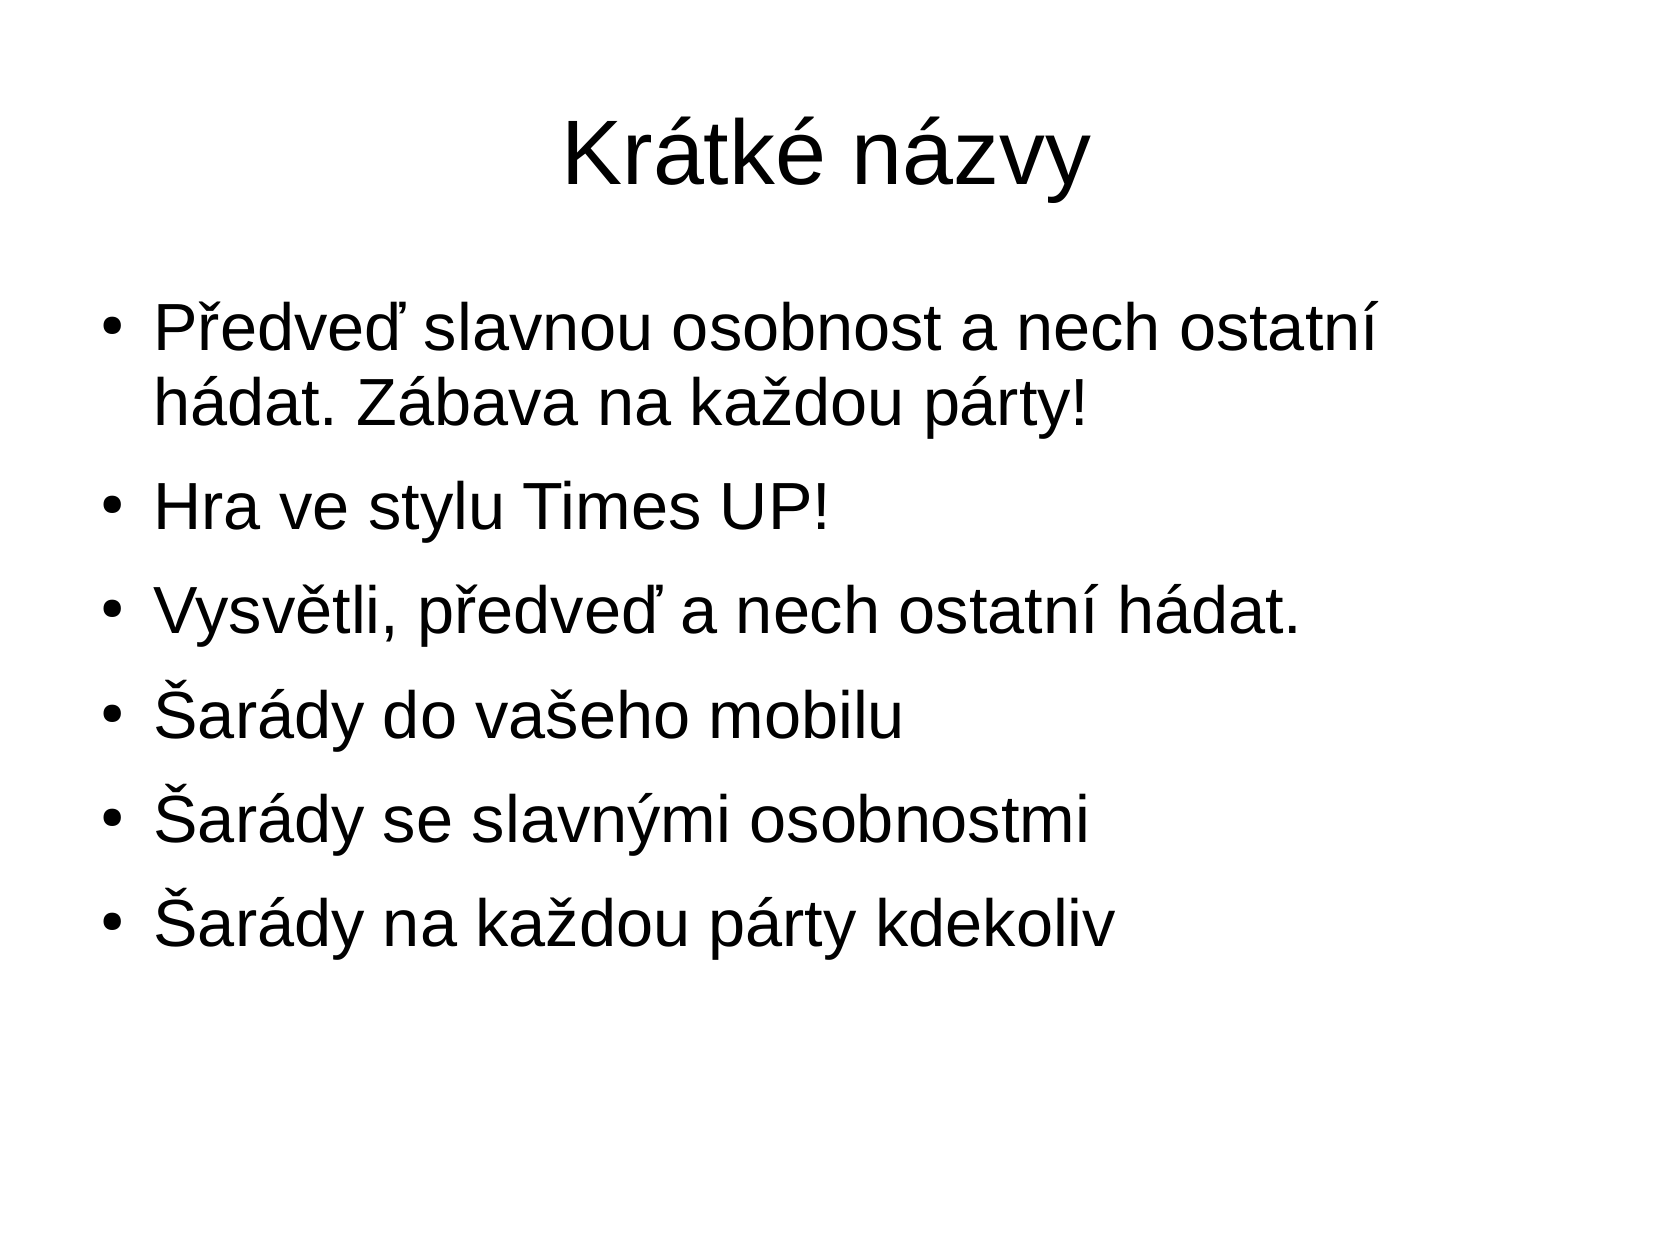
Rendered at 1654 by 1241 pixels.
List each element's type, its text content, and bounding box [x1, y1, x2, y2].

title Krátké názvy [82, 49, 1571, 257]
list Předveď slavnou osobnost a nech ostatní hádat. Zábava na každou párty! Hra ve stylu Times UP! Vysvětli, předveď a nech ostatní hádat. Šarády do vašeho mobilu Šarády se slavnými osobnostmi Šarády na každou párty kdekoliv [82, 290, 1571, 1010]
